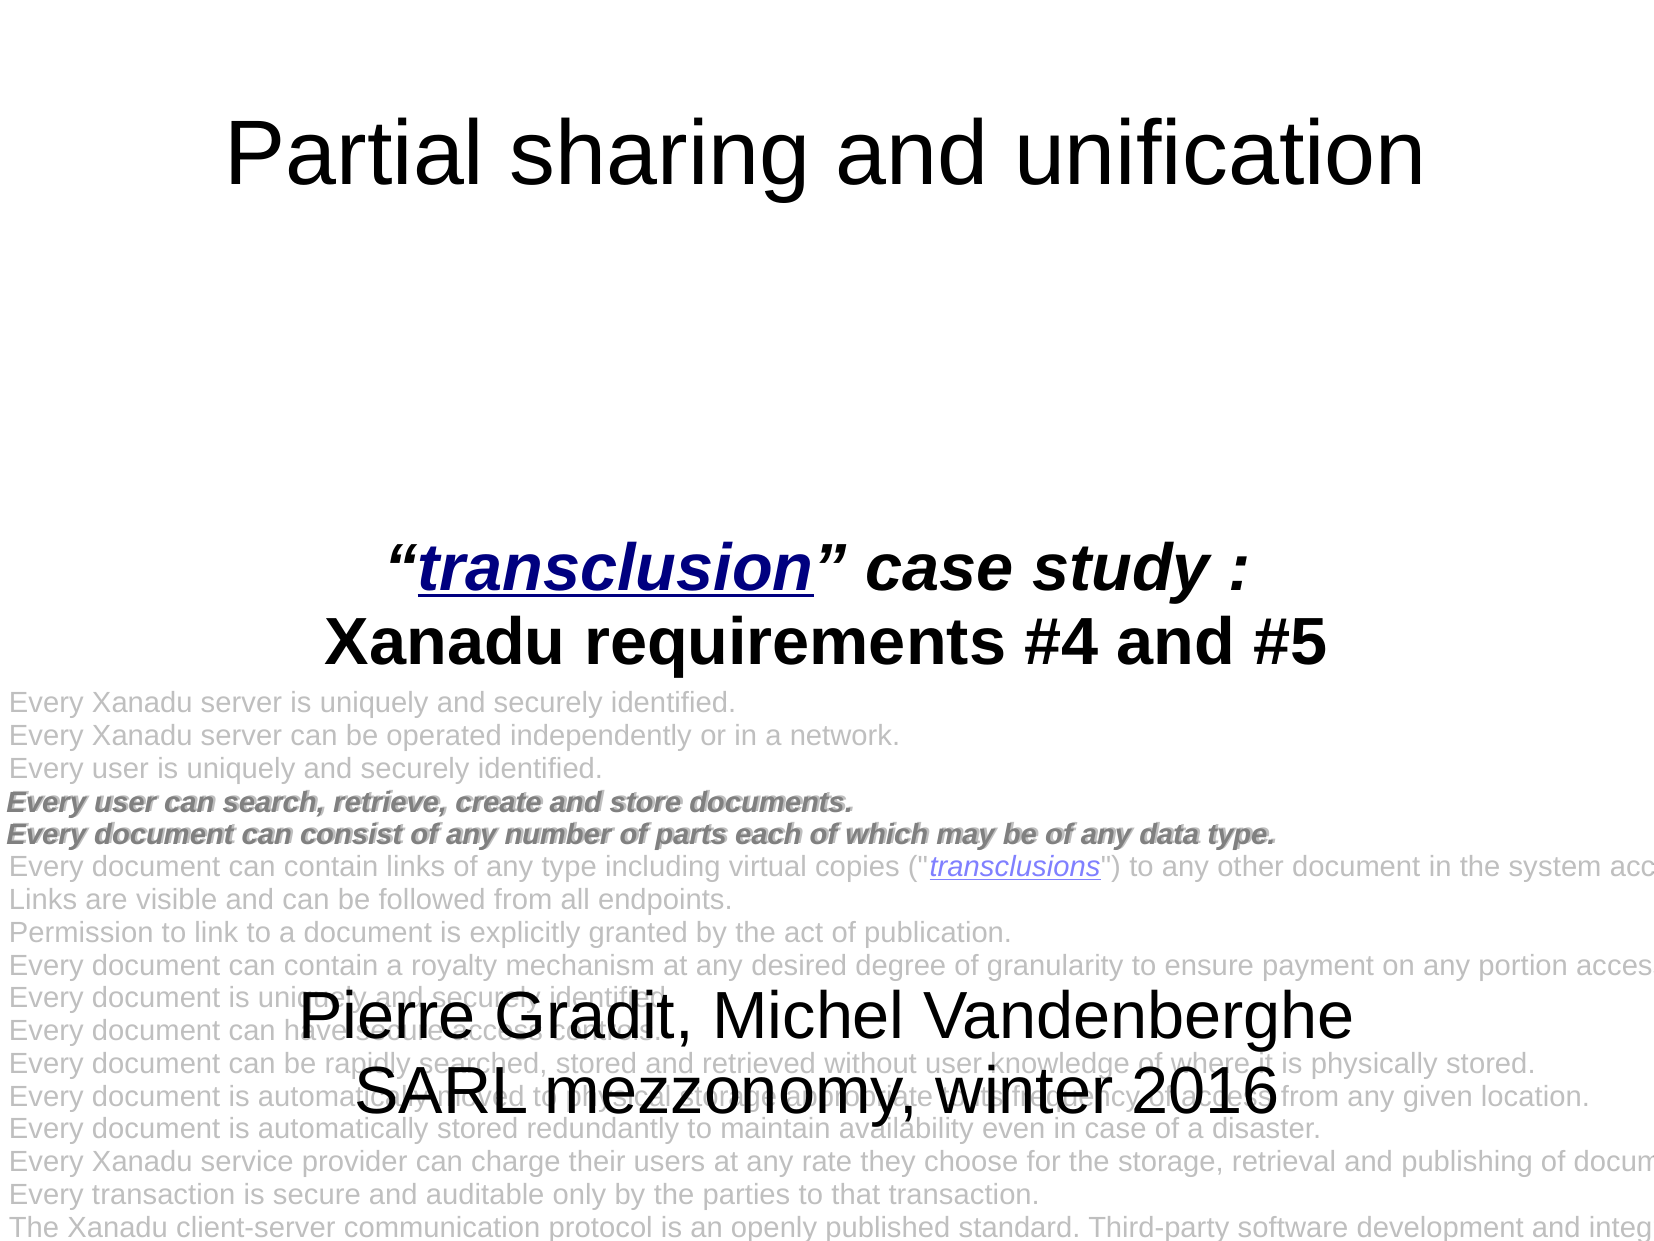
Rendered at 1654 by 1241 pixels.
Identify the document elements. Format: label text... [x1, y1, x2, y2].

title Partial sharing and unification [82, 49, 1571, 257]
subtitle “transclusion” case study : Xanadu requirements #4 and #5 Pierre Gradit, Michel Vandenberghe SARL mezzonomy, winter 2016 [0, 267, 1654, 1241]
text_box Every user can search, retrieve, create and store documents. Every document can consist of any number of parts each of which may be of any data type. [0, 778, 1293, 901]
